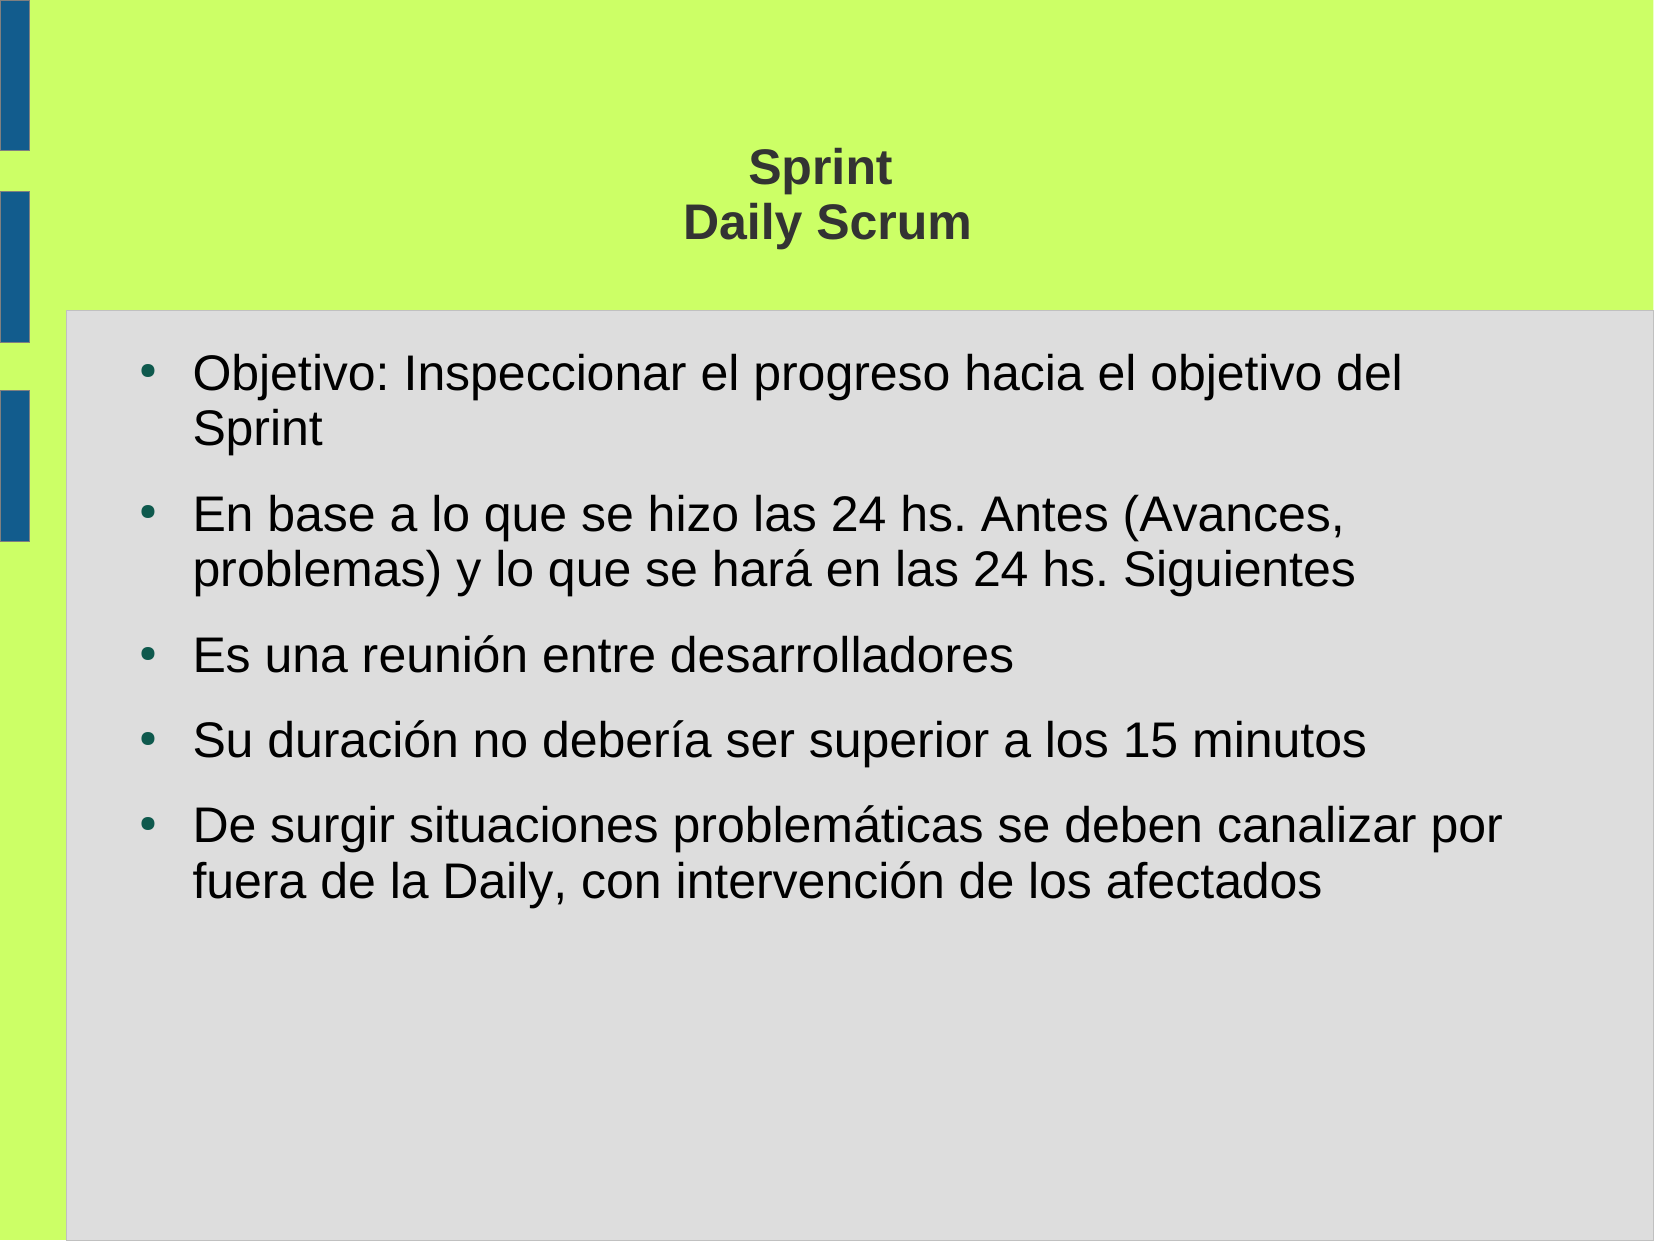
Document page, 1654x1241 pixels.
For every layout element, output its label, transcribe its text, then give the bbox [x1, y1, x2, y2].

list Objetivo: Inspeccionar el progreso hacia el objetivo del Sprint En base a lo que se hizo las 24 hs. Antes (Avances, problemas) y lo que se hará en las 24 hs. Siguientes Es una reunión entre desarrolladores Su duración no debería ser superior a los 15 minutos De surgir situaciones problemáticas se deben canalizar por fuera de la Daily, con intervención de los afectados [121, 344, 1534, 1127]
title Sprint Daily Scrum [121, 91, 1534, 299]
